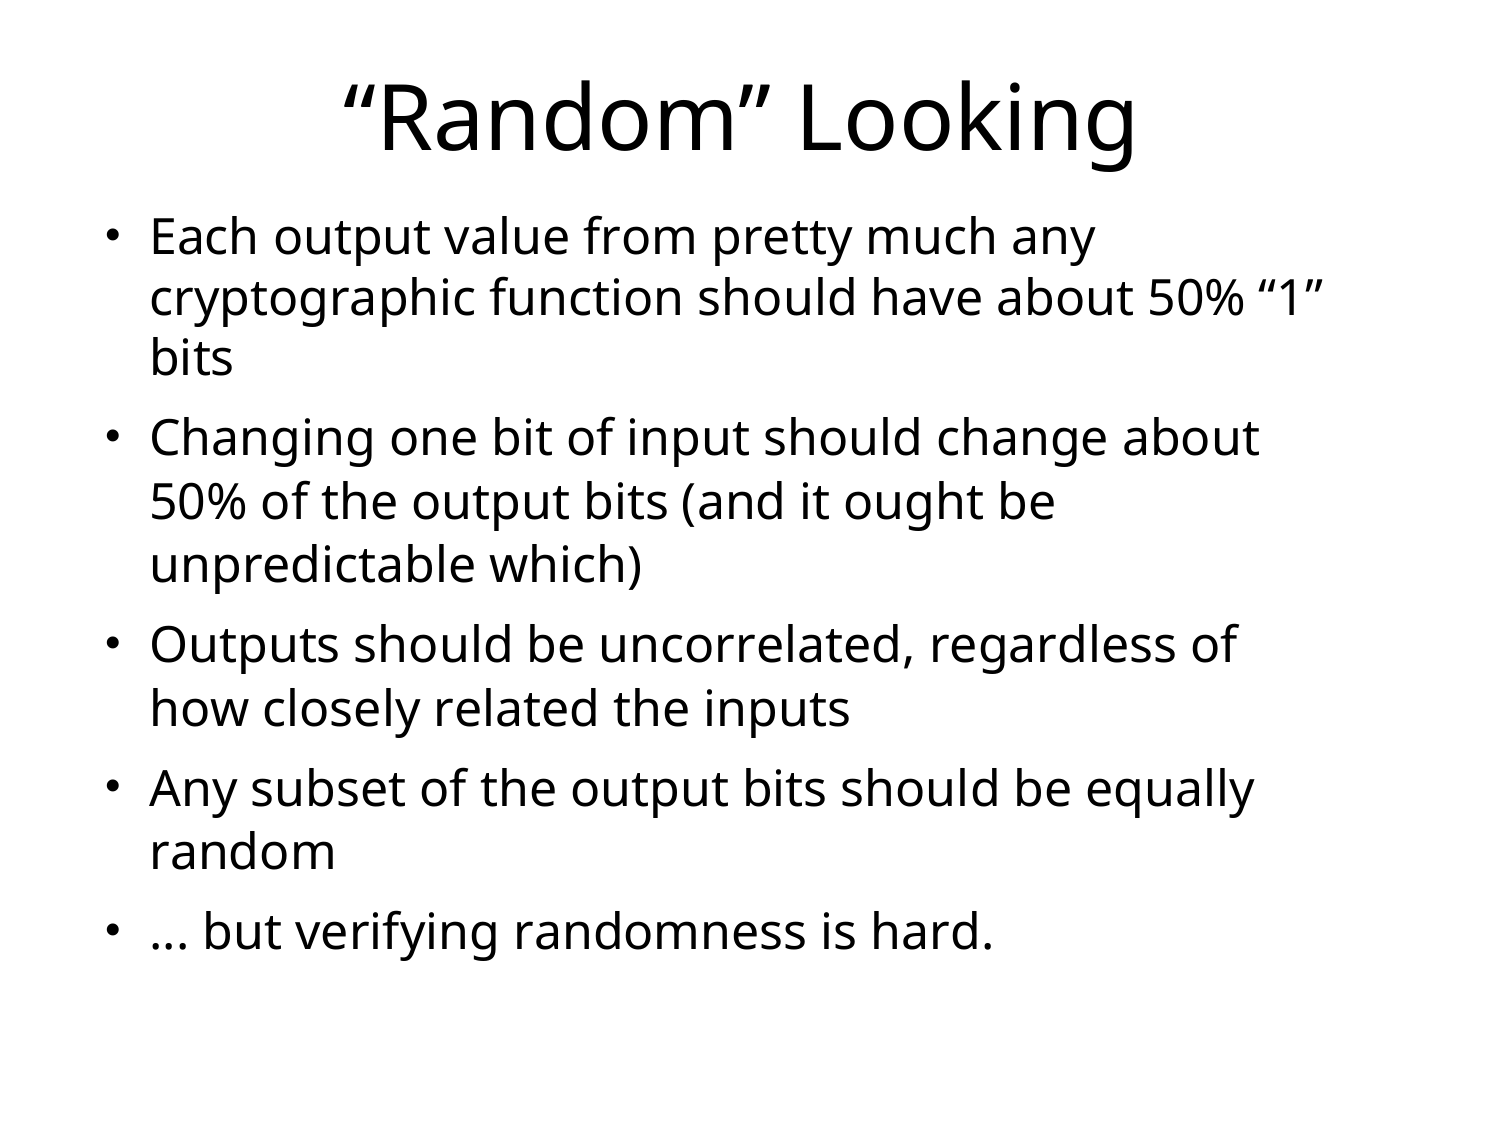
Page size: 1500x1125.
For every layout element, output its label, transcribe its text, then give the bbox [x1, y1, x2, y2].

title “Random” Looking [104, 19, 1380, 208]
list Each output value from pretty much any cryptographic function should have about 50% “1” bits Changing one bit of input should change about 50% of the output bits (and it ought be unpredictable which) Outputs should be uncorrelated, regardless of how closely related the inputs Any subset of the output bits should be equally random ... but verifying randomness is hard. [89, 196, 1365, 1103]
